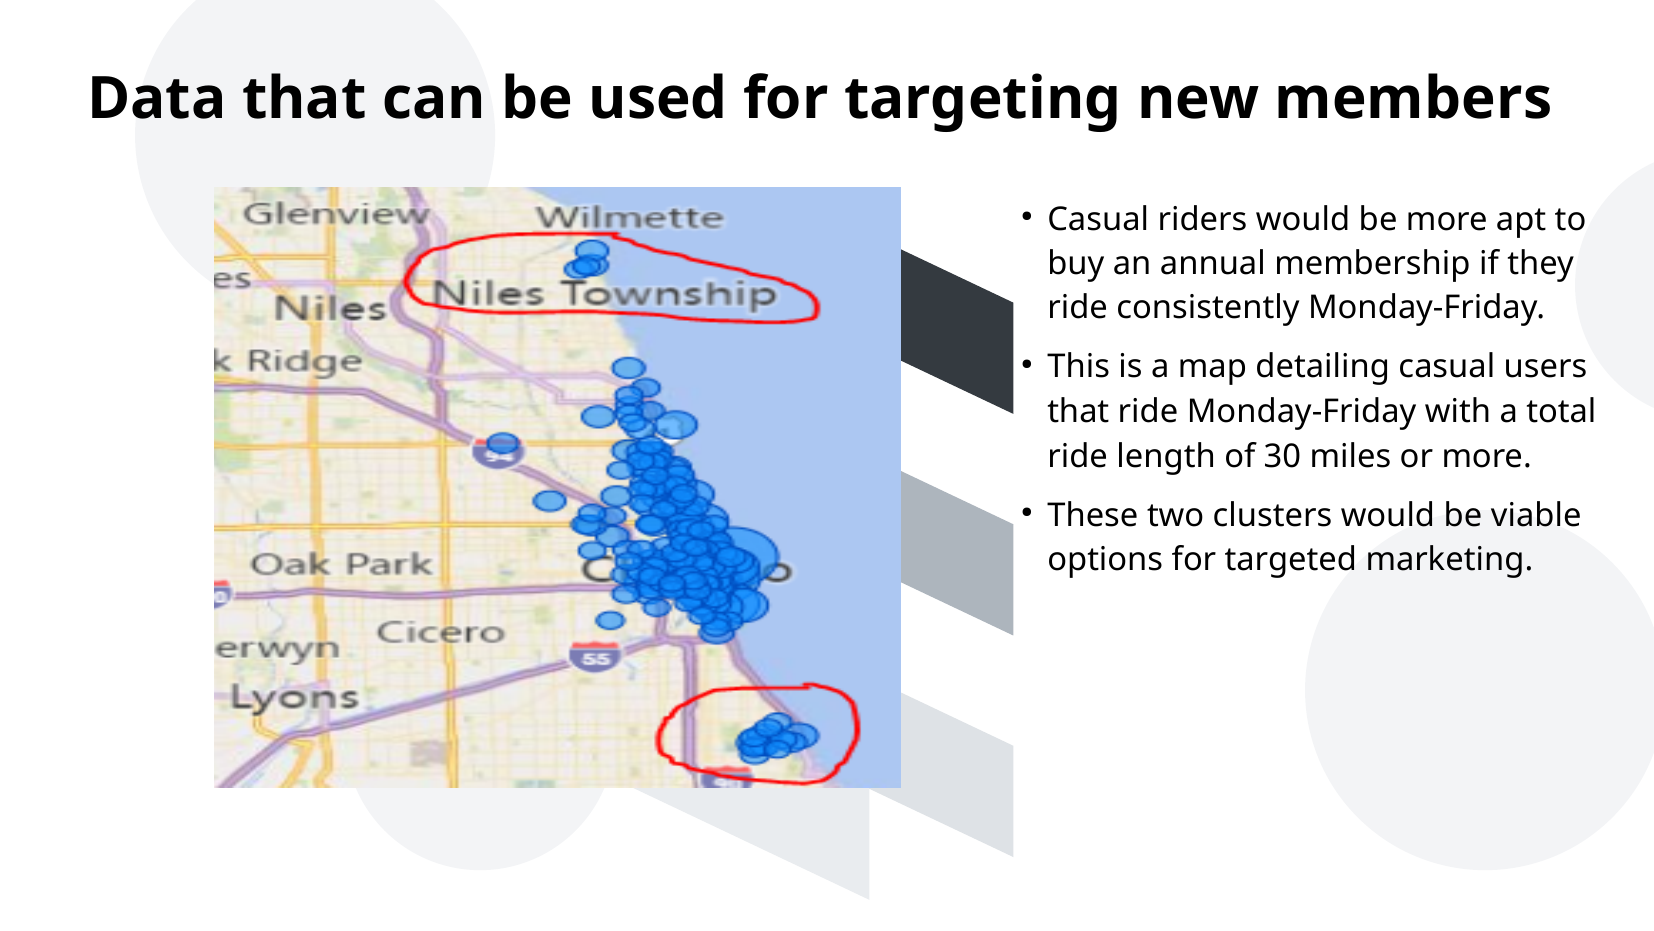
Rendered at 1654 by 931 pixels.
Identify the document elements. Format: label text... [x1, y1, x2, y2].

list Casual riders would be more apt to buy an annual membership if they ride consistently Monday-Friday. This is a map detailing casual users that ride Monday-Friday with a total ride length of 30 miles or more. These two clusters would be viable options for targeted marketing. [1012, 194, 1613, 676]
title Data that can be used for targeting new members [76, 17, 1565, 173]
picture [214, 187, 901, 788]
